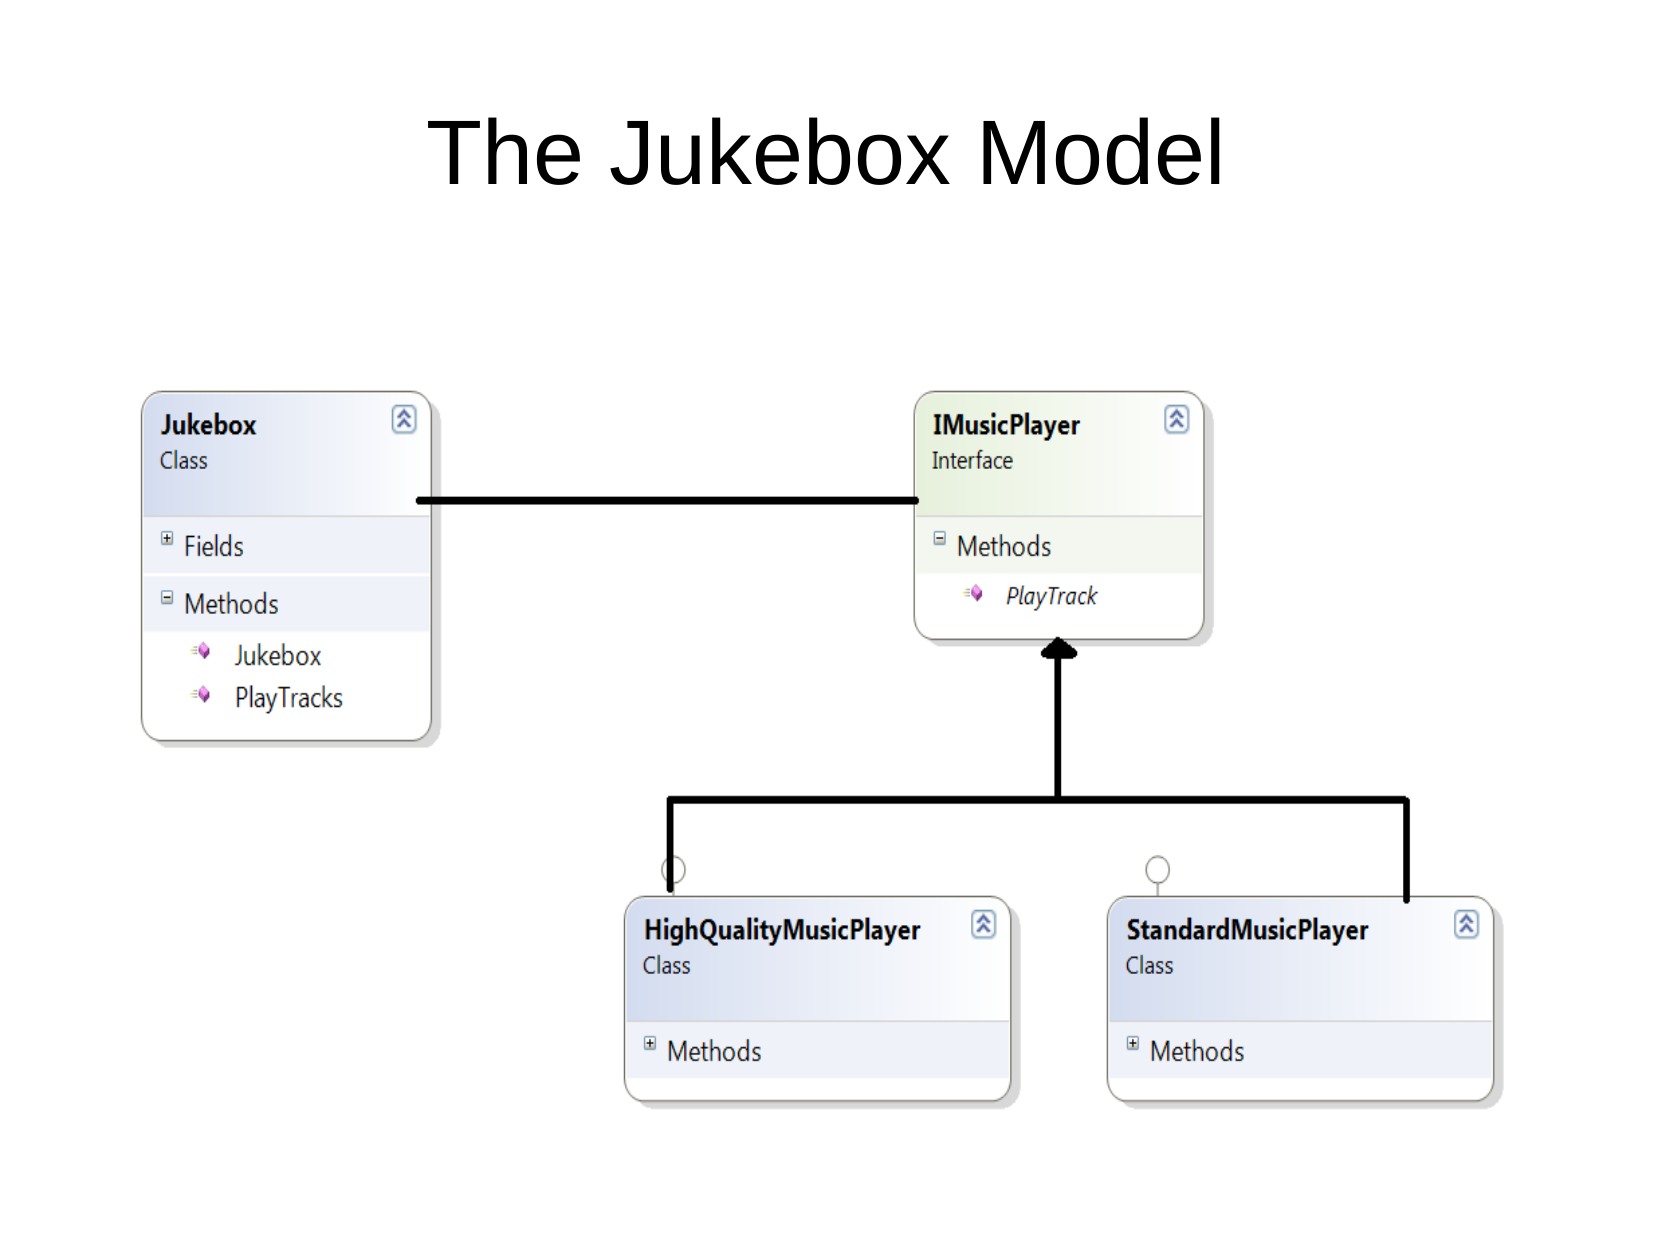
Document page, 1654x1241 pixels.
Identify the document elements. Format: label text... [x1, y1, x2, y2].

title The Jukebox Model [82, 49, 1571, 257]
picture [129, 377, 1512, 1123]
